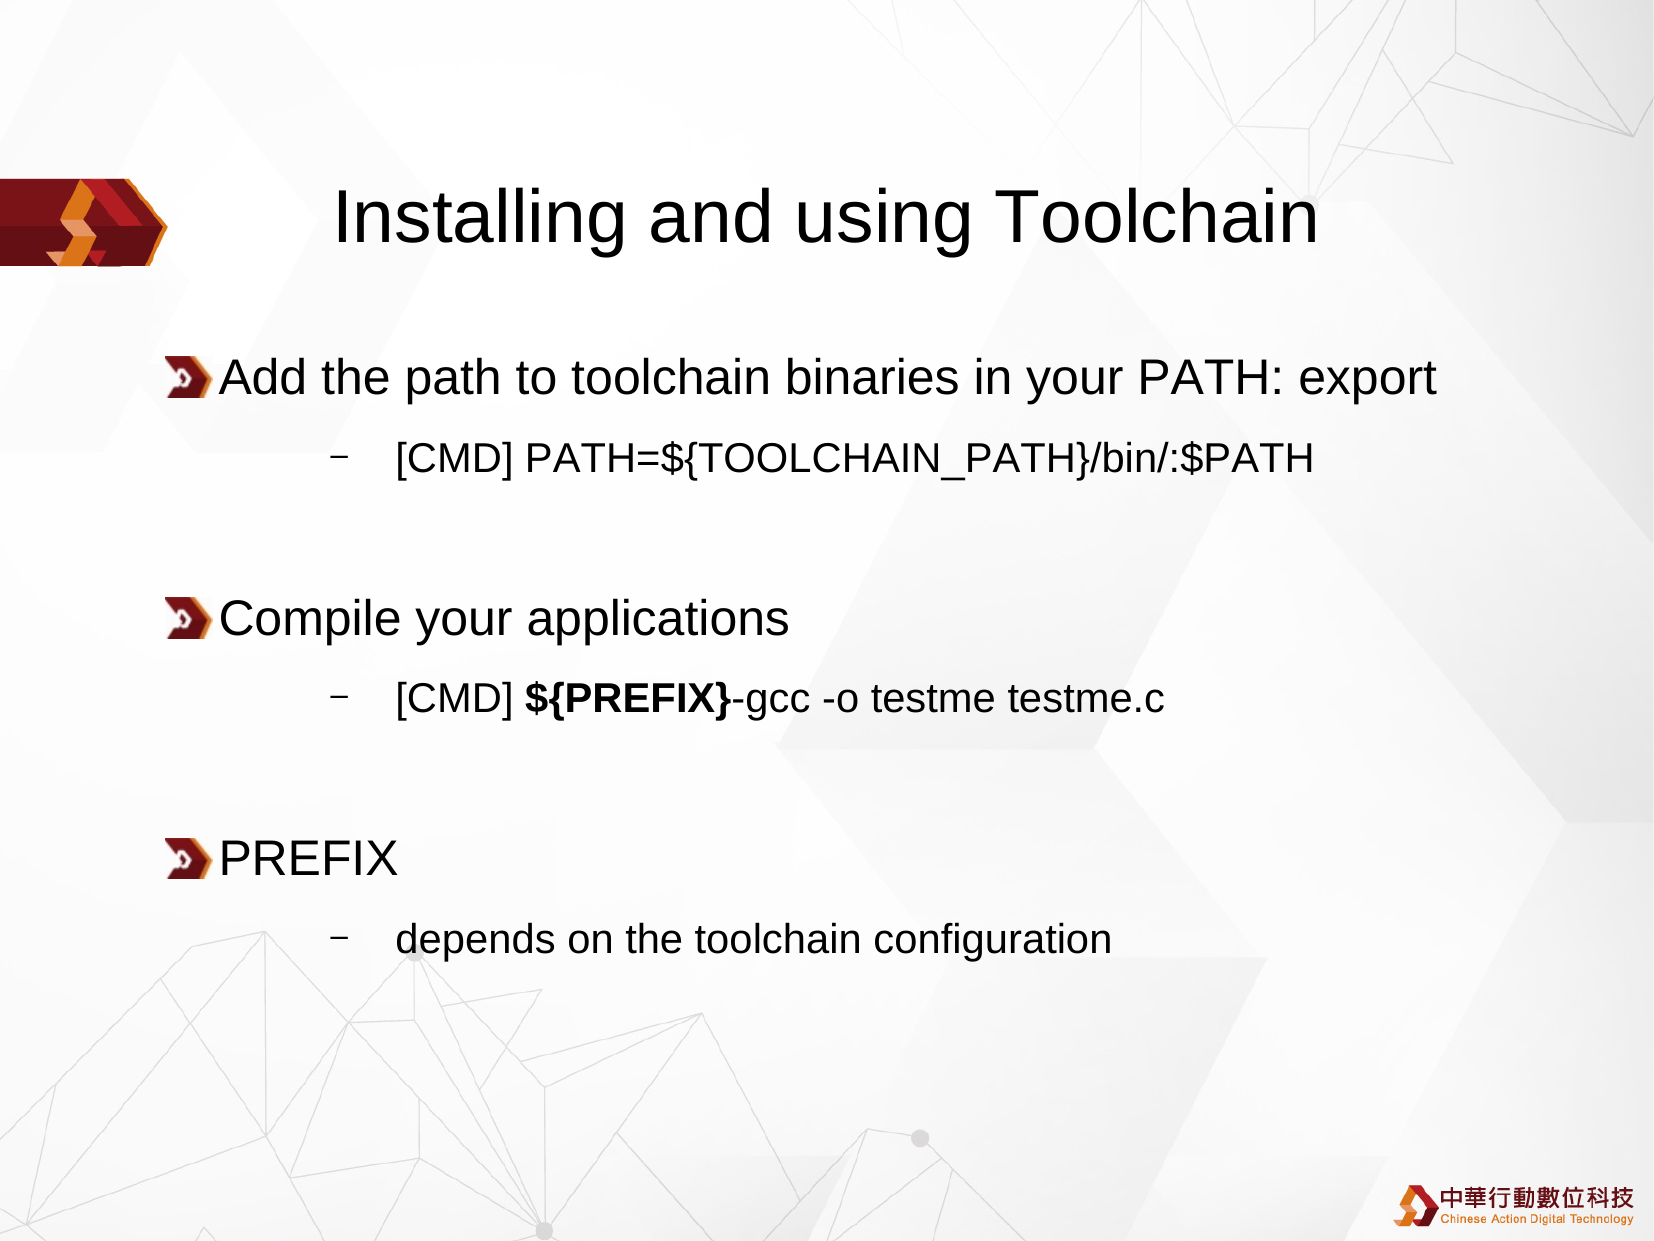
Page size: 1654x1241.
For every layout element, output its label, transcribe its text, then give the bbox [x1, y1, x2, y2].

title Installing and using Toolchain [82, 112, 1571, 320]
picture [0, 0, 1654, 1241]
list Add the path to toolchain binaries in your PATH: export [CMD] PATH=${TOOLCHAIN_PATH}/bin/:$PATH Compile your applications [CMD] ${PREFIX}-gcc -o testme testme.c PREFIX depends on the toolchain configuration [147, 349, 1511, 1069]
